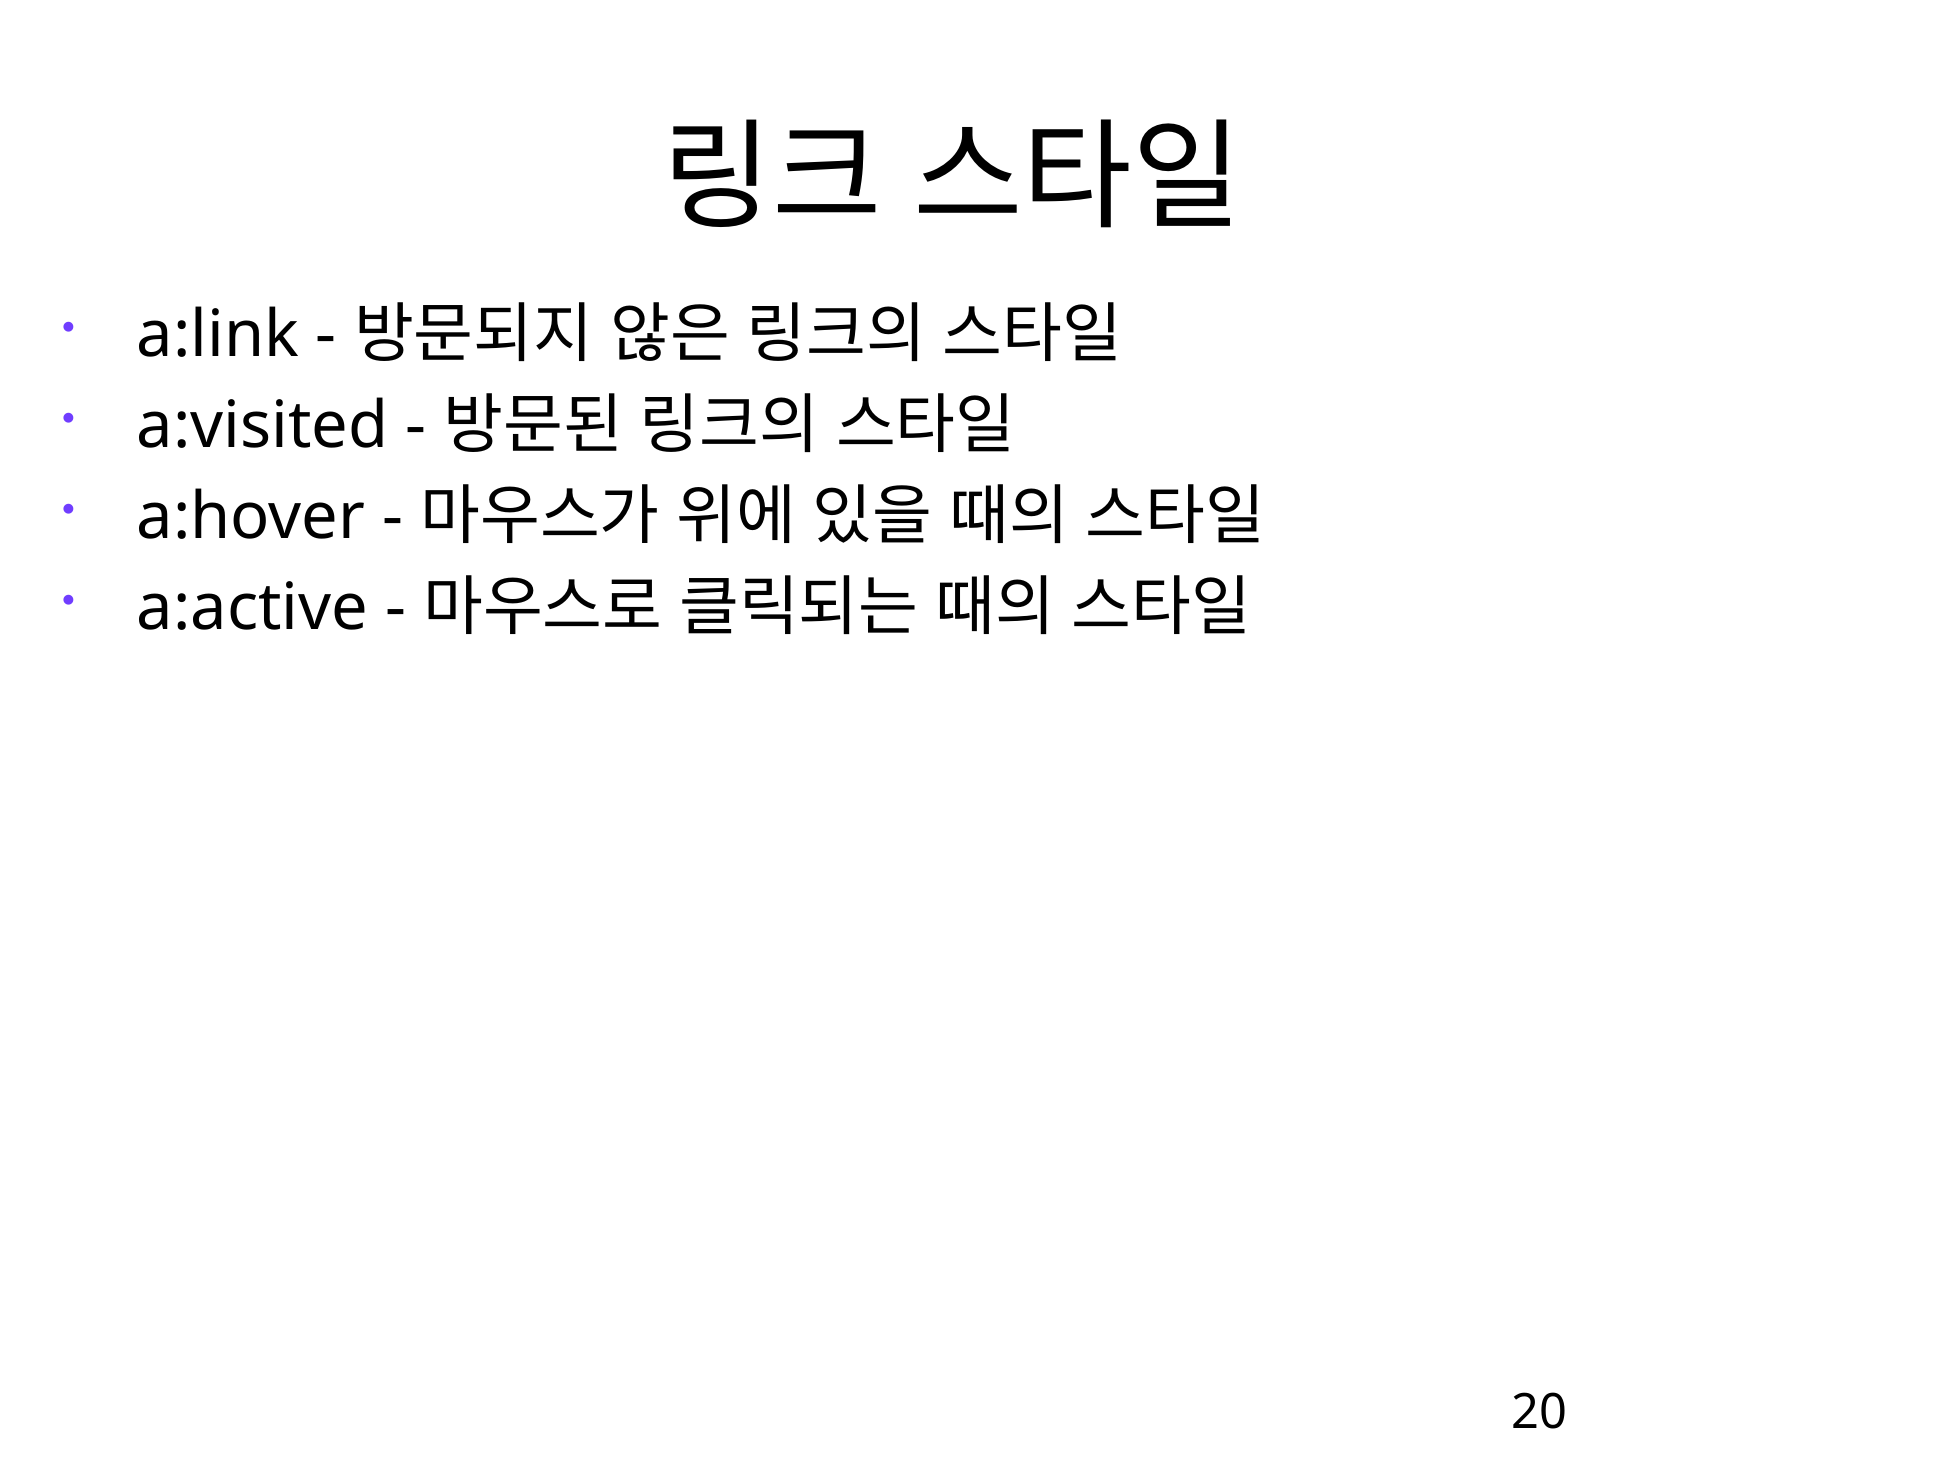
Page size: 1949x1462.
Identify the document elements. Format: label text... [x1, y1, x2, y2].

title 링크 스타일 [156, 92, 1749, 255]
slide_number <숫자> [1496, 1372, 1899, 1462]
list a:link - 방문되지 않은 링크의 스타일 a:visited - 방문된 링크의 스타일 a:hover - 마우스가 위에 있을 때의 스타일 a:active - 마우스로 클릭되는 때의 스타일 [48, 284, 1897, 1343]
